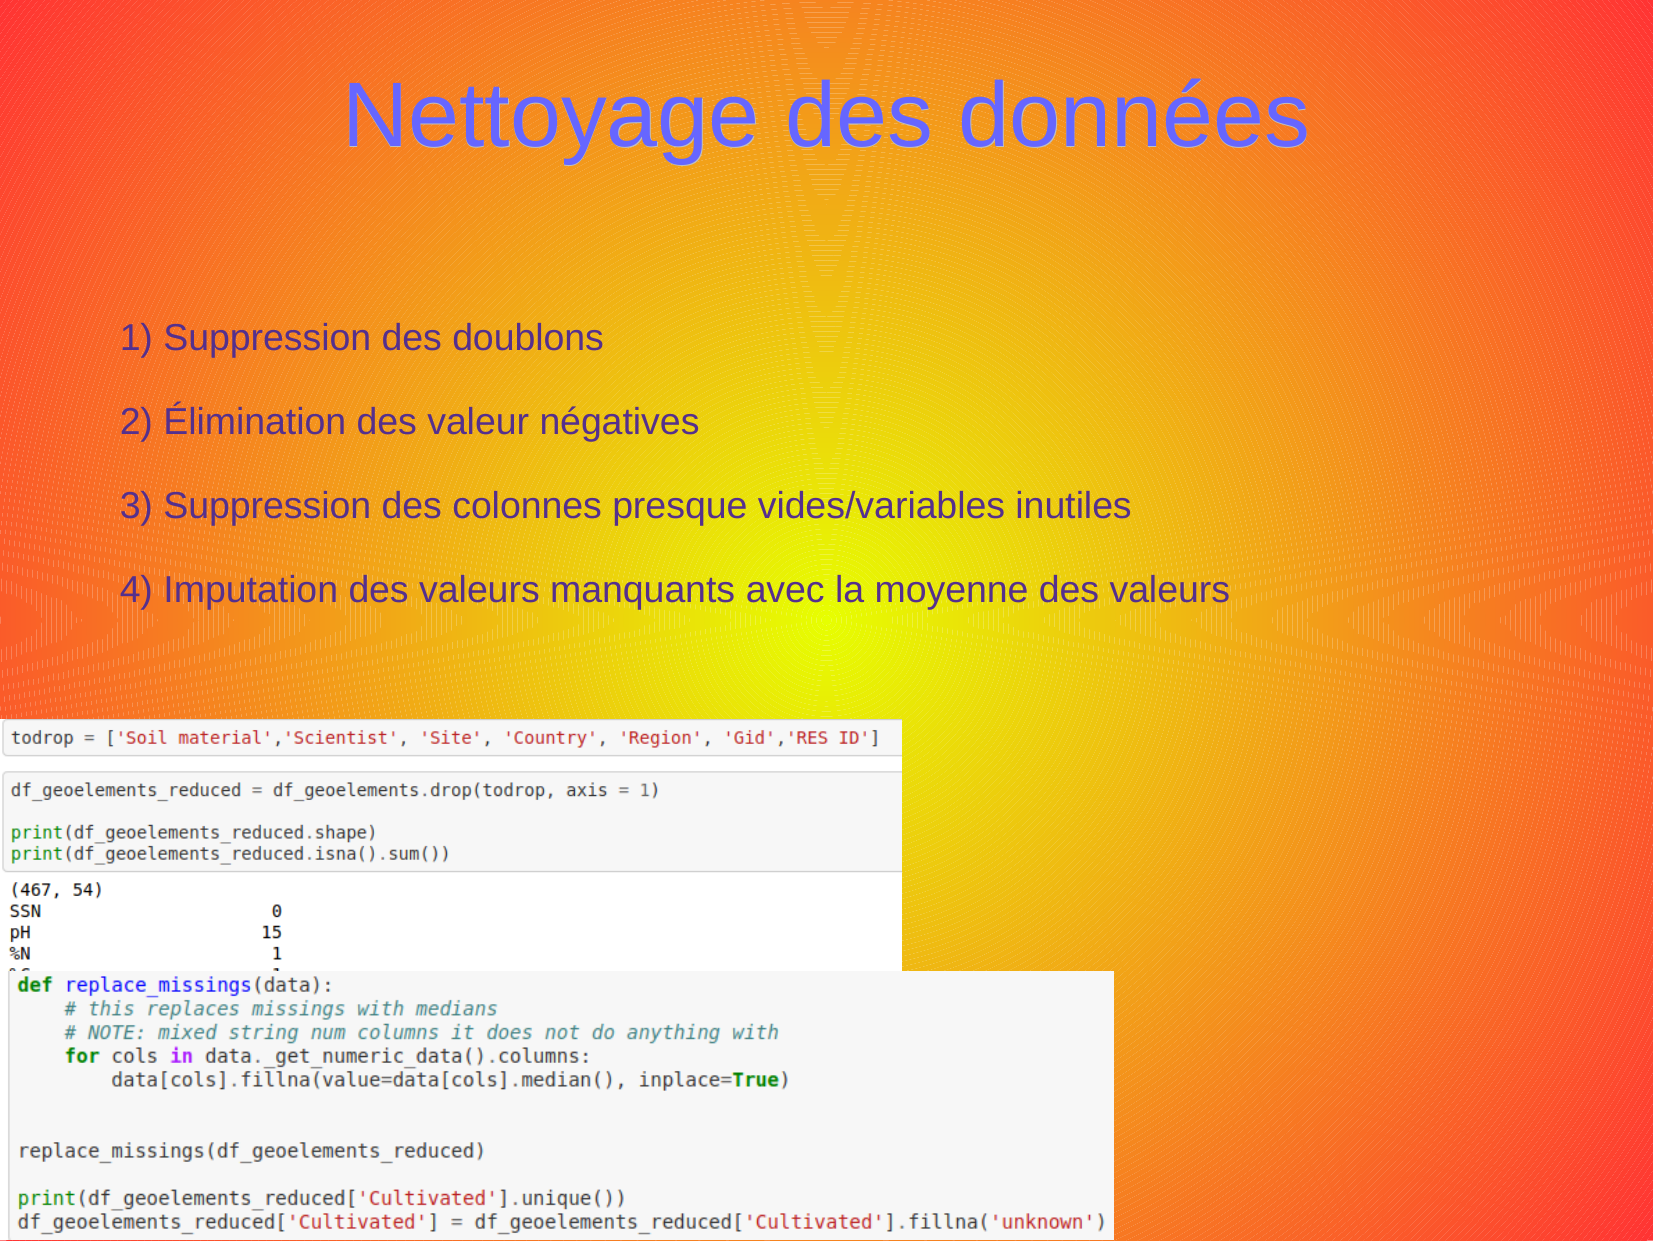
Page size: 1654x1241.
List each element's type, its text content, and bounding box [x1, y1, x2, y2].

picture [0, 719, 1114, 1240]
title Nettoyage des données [82, 49, 1571, 181]
text_box 1) Suppression des doublons 2) Élimination des valeur négatives 3) Suppression des colonnes presque vides/variables inutiles 4) Imputation des valeurs manquants avec la moyenne des valeurs [105, 309, 1486, 1141]
